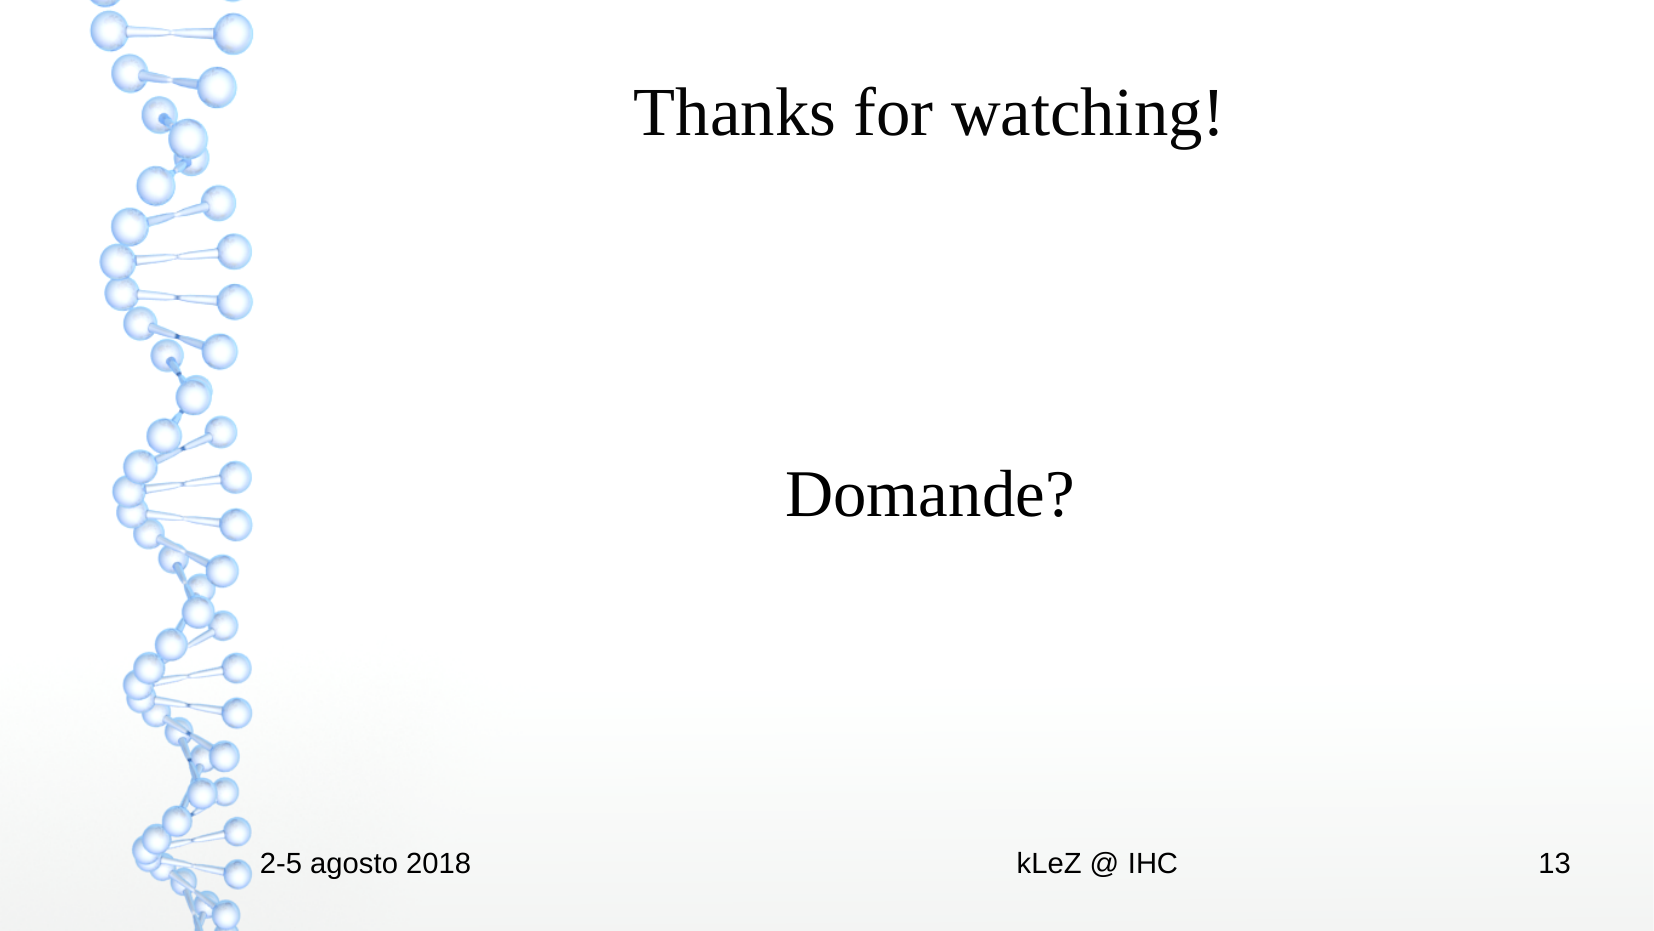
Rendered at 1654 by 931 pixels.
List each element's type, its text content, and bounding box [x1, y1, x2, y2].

title Thanks for watching! [265, 35, 1595, 189]
picture [0, 0, 1654, 931]
subtitle Domande? [265, 224, 1595, 764]
